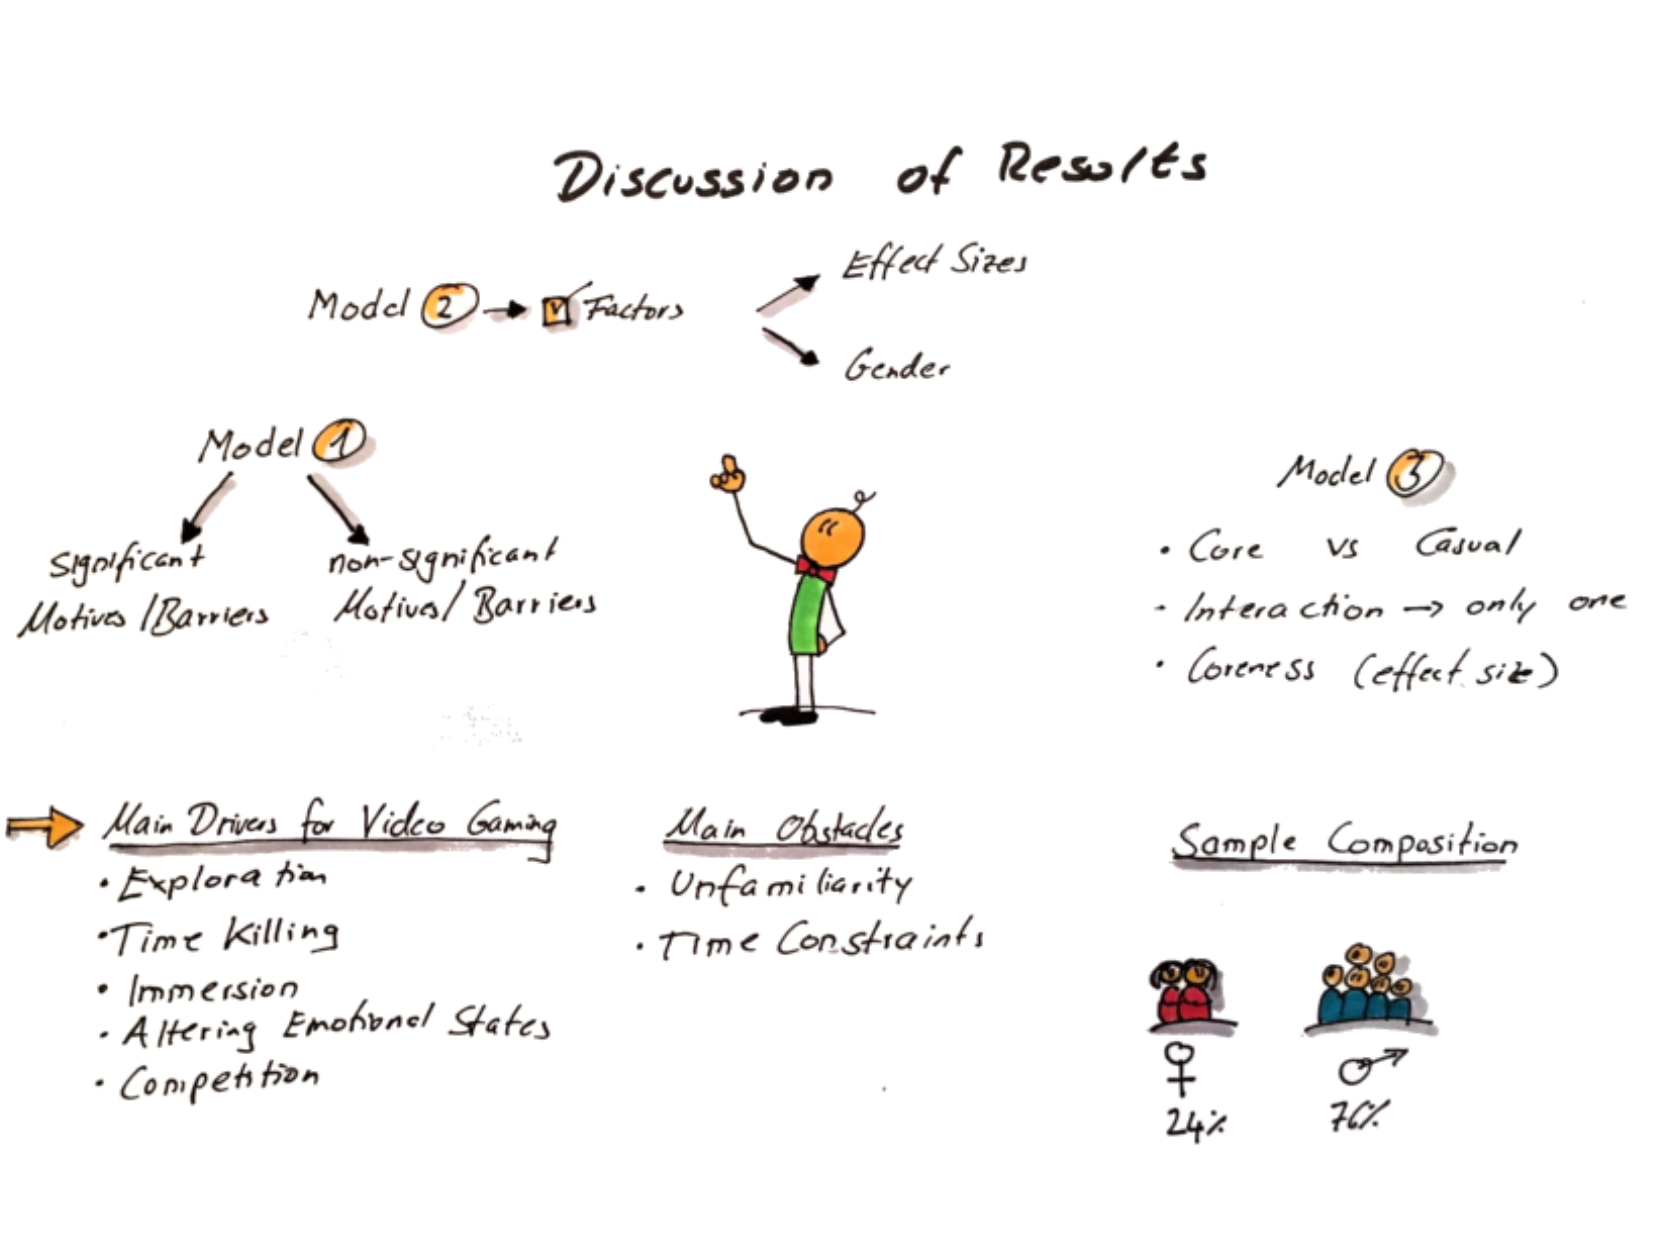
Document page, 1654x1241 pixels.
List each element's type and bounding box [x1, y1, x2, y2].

picture [5, 90, 1654, 1157]
